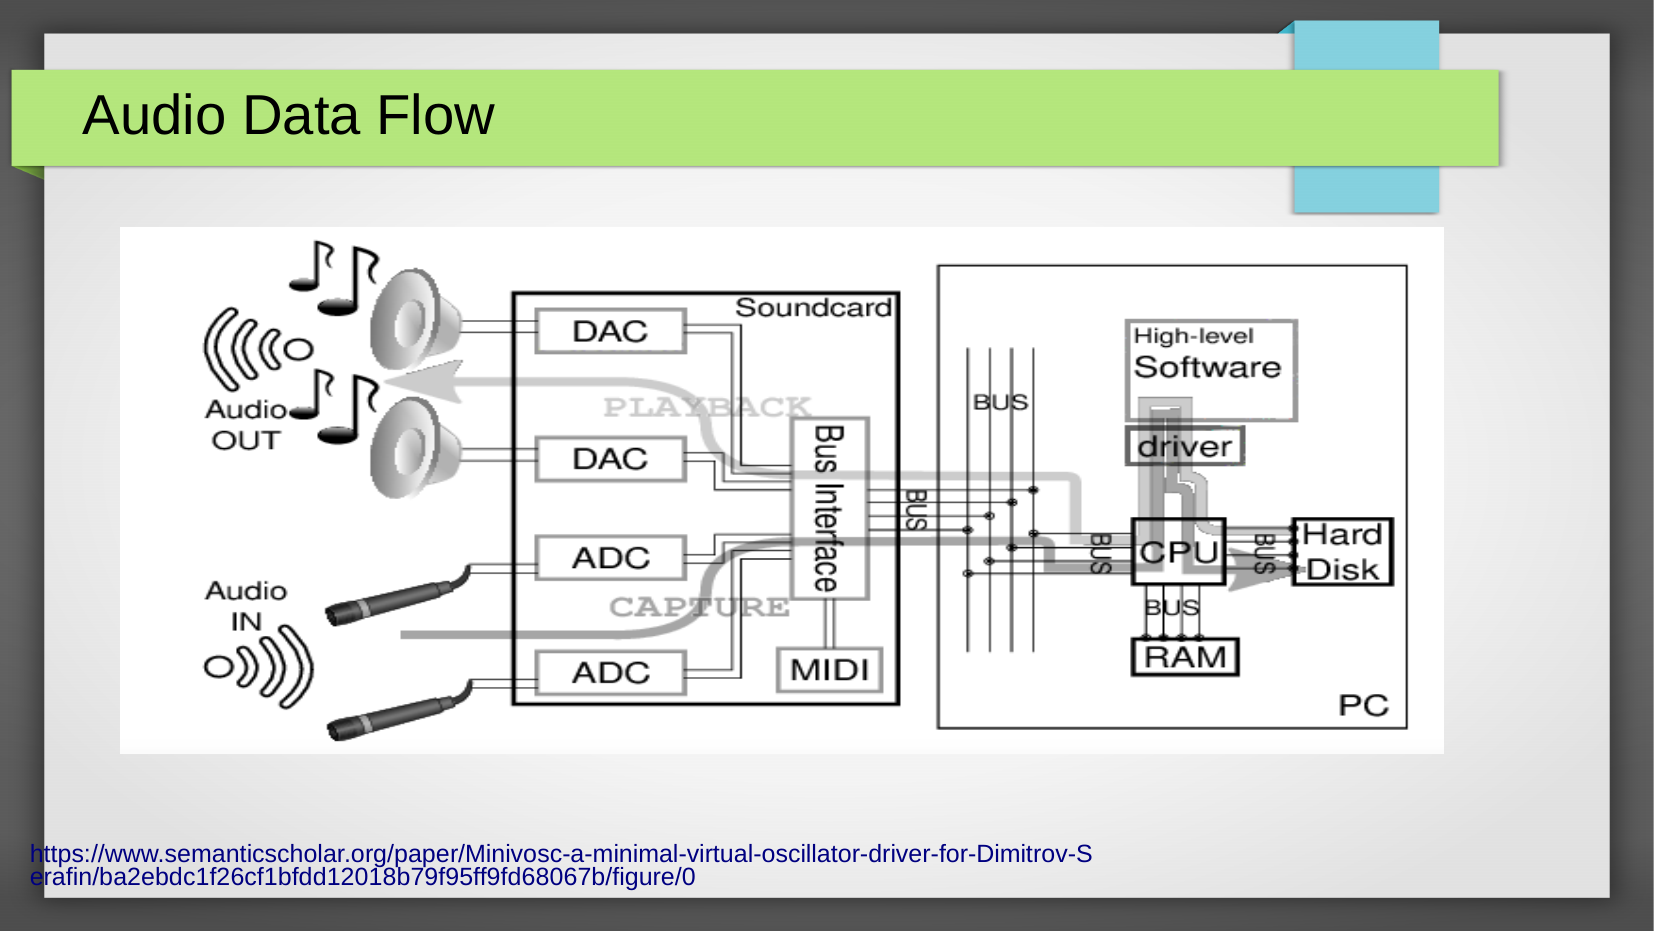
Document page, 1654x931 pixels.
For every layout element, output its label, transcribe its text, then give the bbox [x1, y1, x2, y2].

title Audio Data Flow [82, 70, 1264, 160]
text_box https://www.semanticscholar.org/paper/Minivosc-a-minimal-virtual-oscillator-driver-for-Dimitrov-Serafin/ba2ebdc1f26cf1bfdd12018b79f95ff9fd68067b/figure/0 [15, 832, 1111, 889]
picture [0, 0, 1654, 931]
